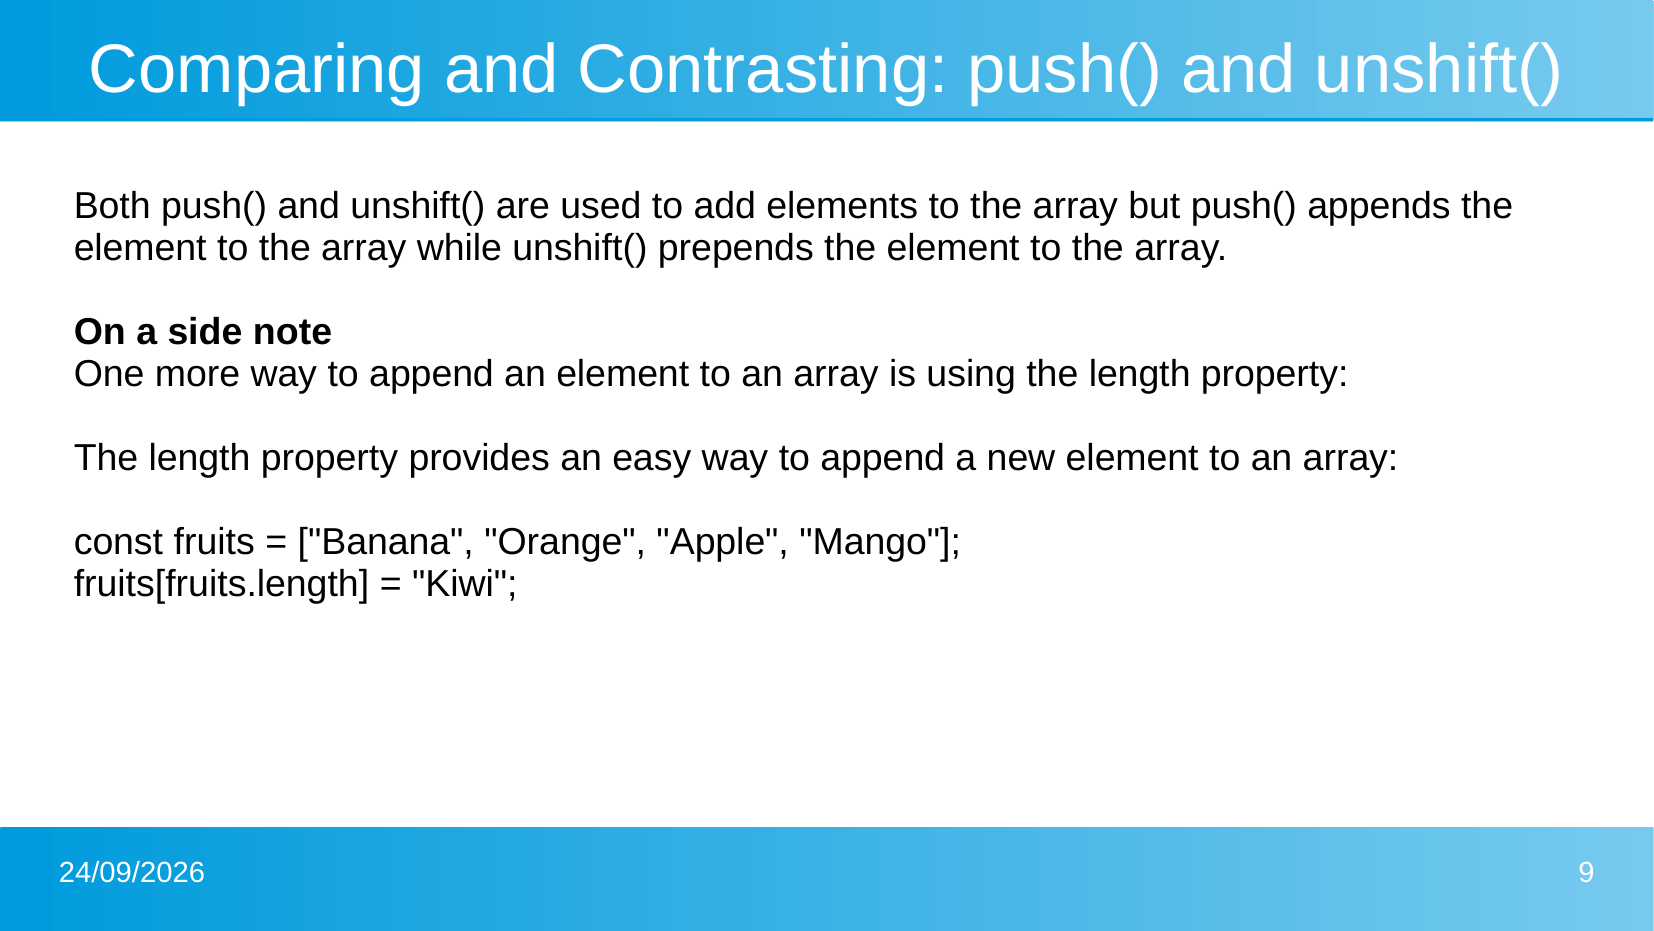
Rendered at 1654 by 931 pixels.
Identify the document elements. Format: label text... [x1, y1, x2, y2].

title Comparing and Contrasting: push() and unshift() [59, 29, 1595, 108]
text_box Both push() and unshift() are used to add elements to the array but push() appends the element to the array while unshift() prepends the element to the array. On a side note One more way to append an element to an array is using the length property: The length property provides an easy way to append a new element to an array: const fruits = ["Banana", "Orange", "Apple", "Mango"]; fruits[fruits.length] = "Kiwi"; [59, 177, 1595, 696]
